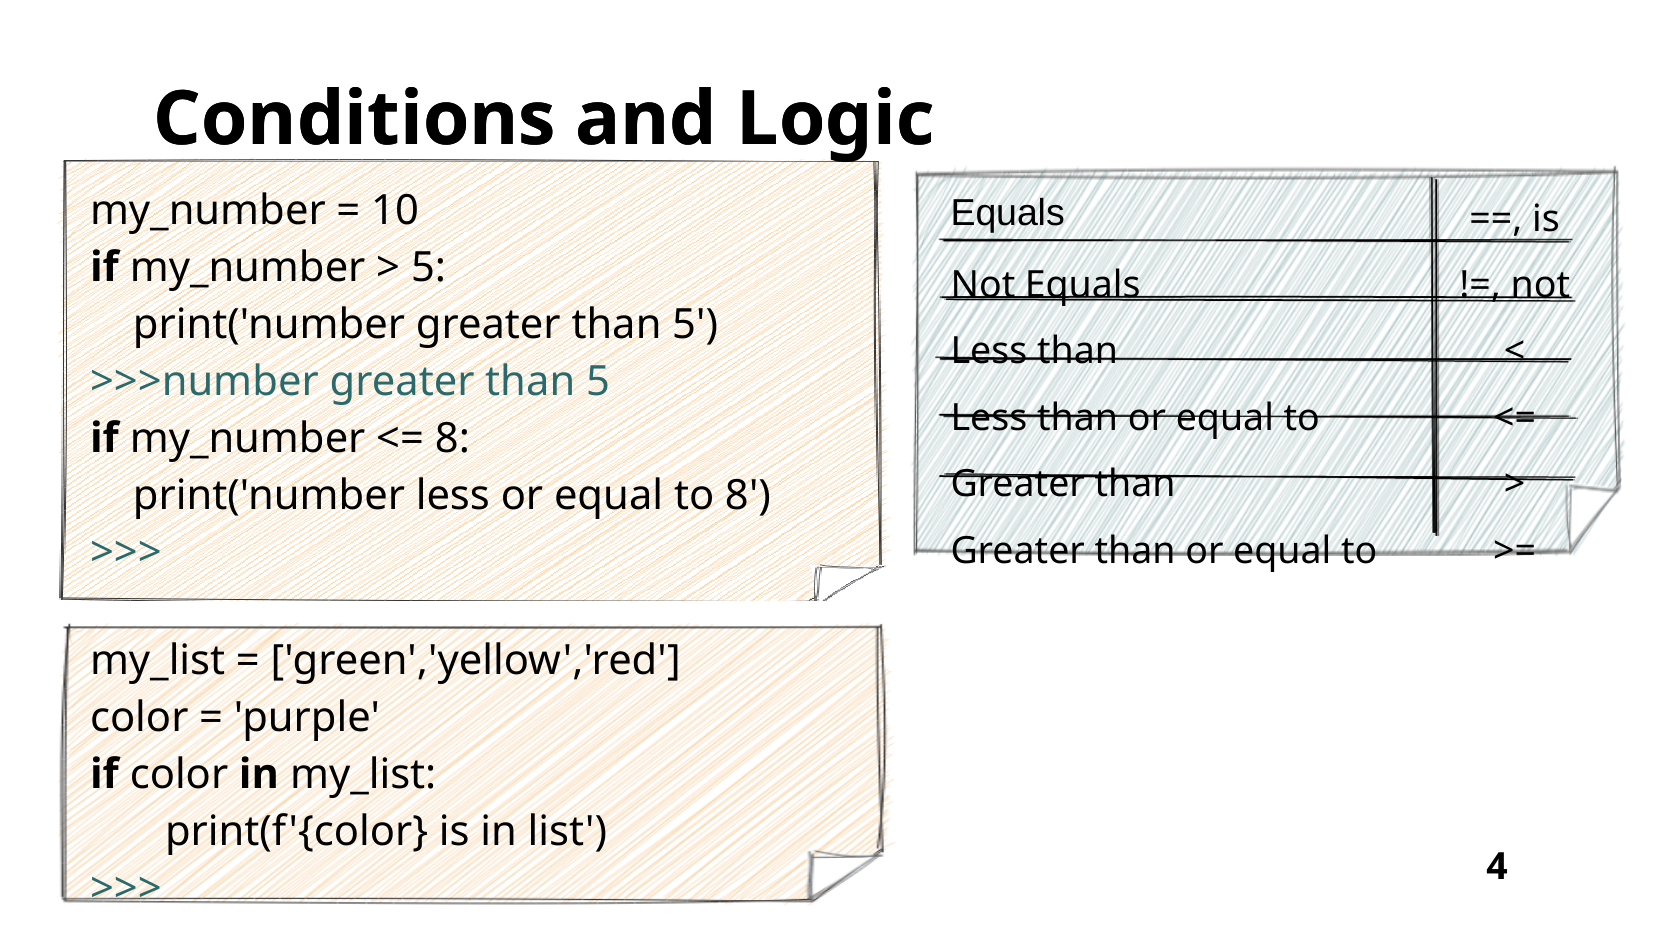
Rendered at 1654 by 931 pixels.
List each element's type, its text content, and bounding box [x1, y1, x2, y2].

text_box my_list = ['green','yellow','red'] color = 'purple' if color in my_list: print(f'{color} is in list') >>> [90, 630, 961, 886]
table_cell Greater than or equal to [936, 542, 1436, 582]
table_cell > [1589, 449, 1594, 515]
table_cell < [1589, 316, 1594, 383]
title Conditions and Logic [82, 24, 1156, 206]
table_cell >= [1436, 515, 1594, 582]
table_header ==, is [1589, 183, 1594, 250]
text_box my_number = 10 if my_number > 5: print('number greater than 5') >>>number greater than 5 if my_number <= 8: print('number less or equal to 8') >>> [90, 180, 841, 601]
picture [45, 615, 901, 916]
table_cell !=, not [1589, 250, 1594, 316]
text_box <number> [1495, 840, 1654, 896]
picture [45, 150, 90, 601]
picture [841, 150, 1636, 601]
table_cell <= [1589, 383, 1594, 449]
